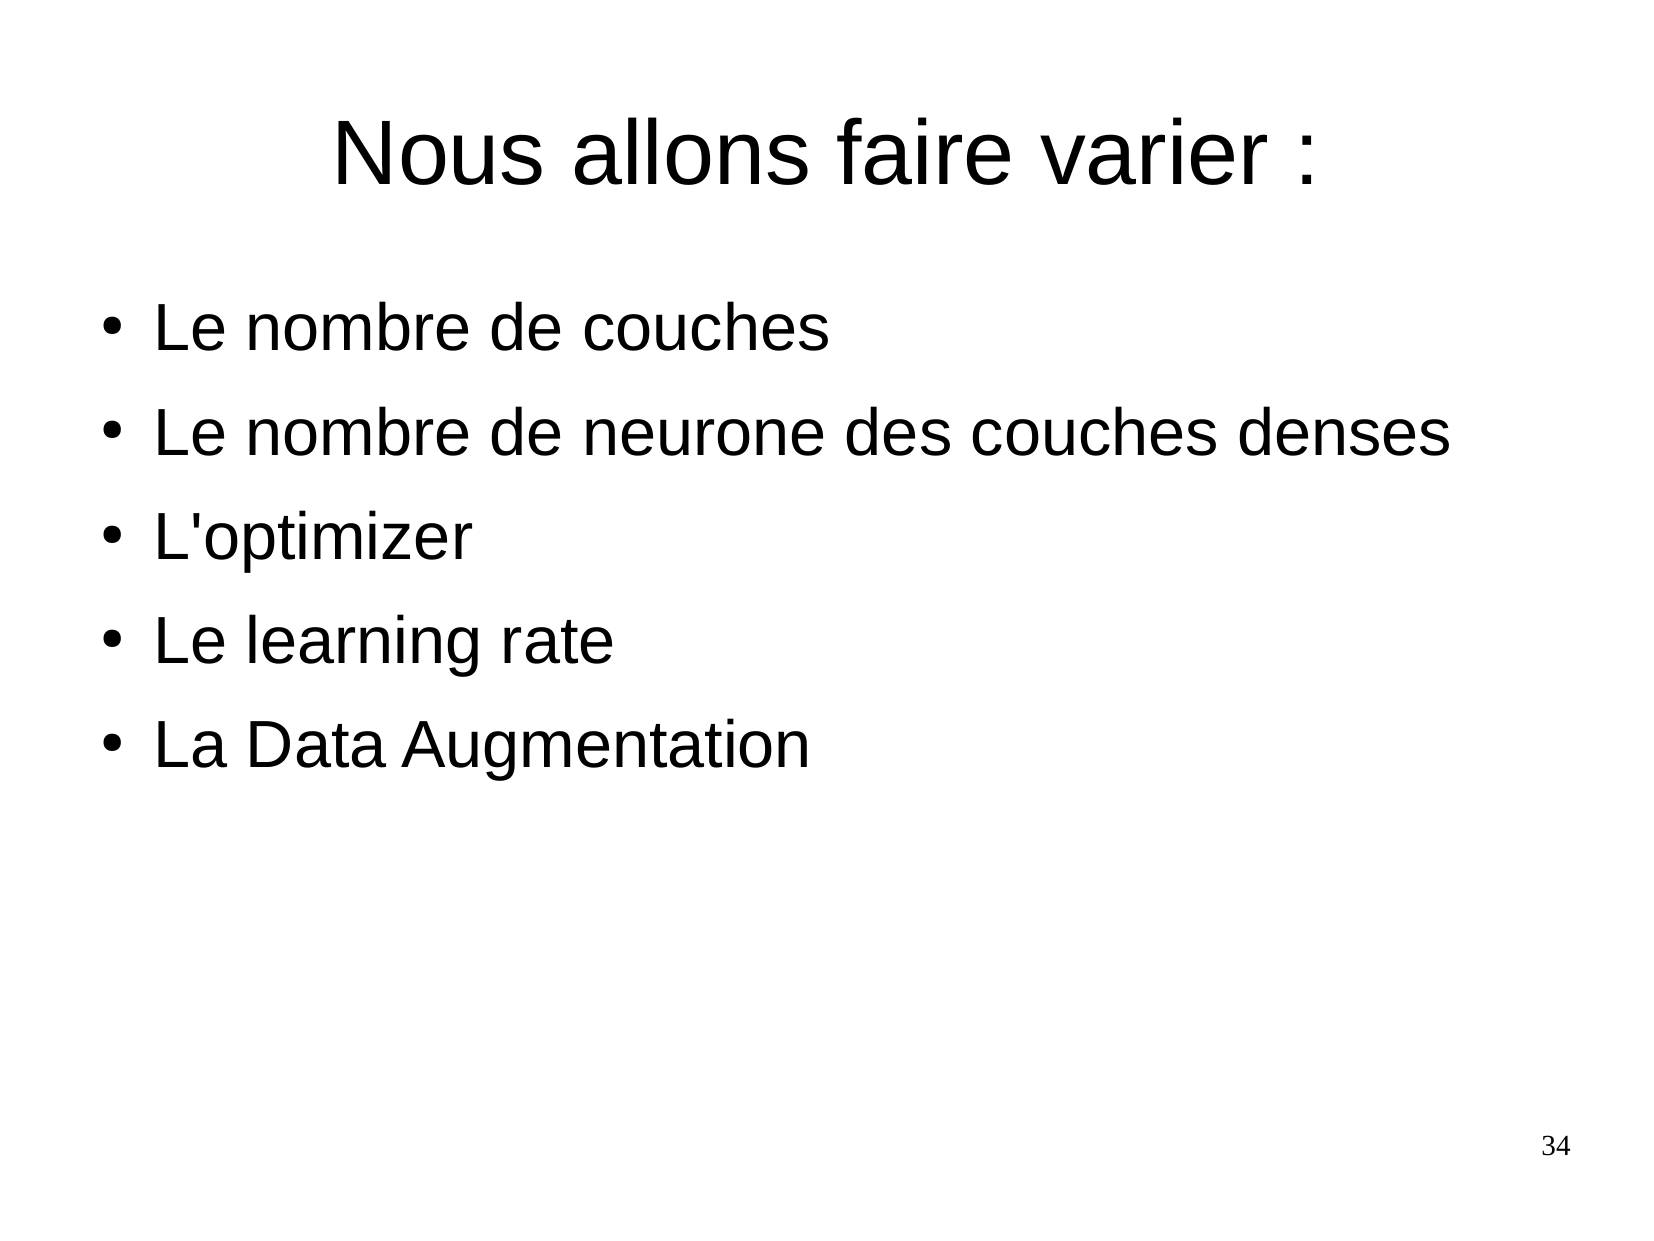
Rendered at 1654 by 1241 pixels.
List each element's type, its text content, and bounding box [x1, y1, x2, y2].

title Nous allons faire varier : [82, 49, 1571, 257]
list Le nombre de couches Le nombre de neurone des couches denses L'optimizer Le learning rate La Data Augmentation [82, 290, 1571, 783]
